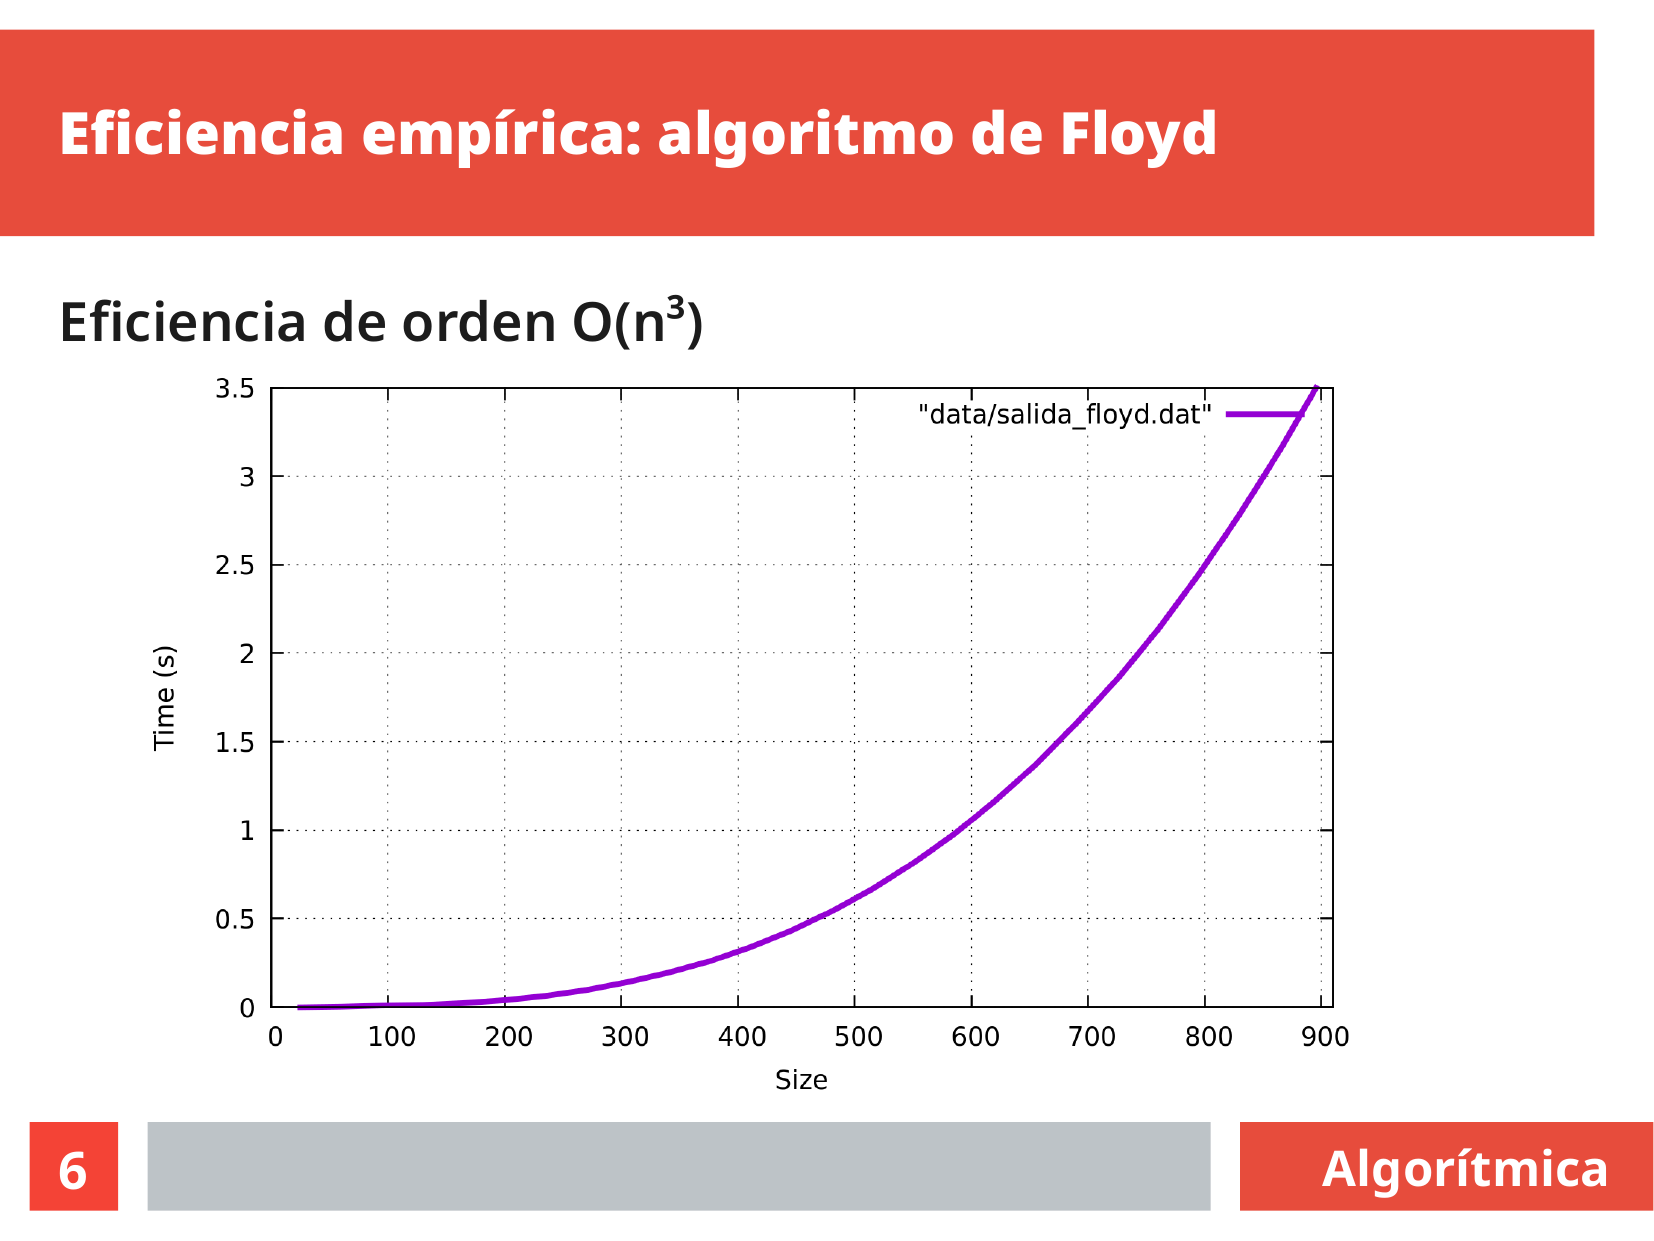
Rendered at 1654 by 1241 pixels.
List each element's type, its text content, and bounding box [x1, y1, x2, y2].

list Algorítmica [1322, 1133, 1619, 1205]
title Eficiencia empírica: algoritmo de Floyd [59, 82, 1595, 172]
picture [141, 356, 1524, 1099]
list 6 [59, 1133, 130, 1205]
list Eficiencia de orden O(n³) [59, 283, 1565, 367]
